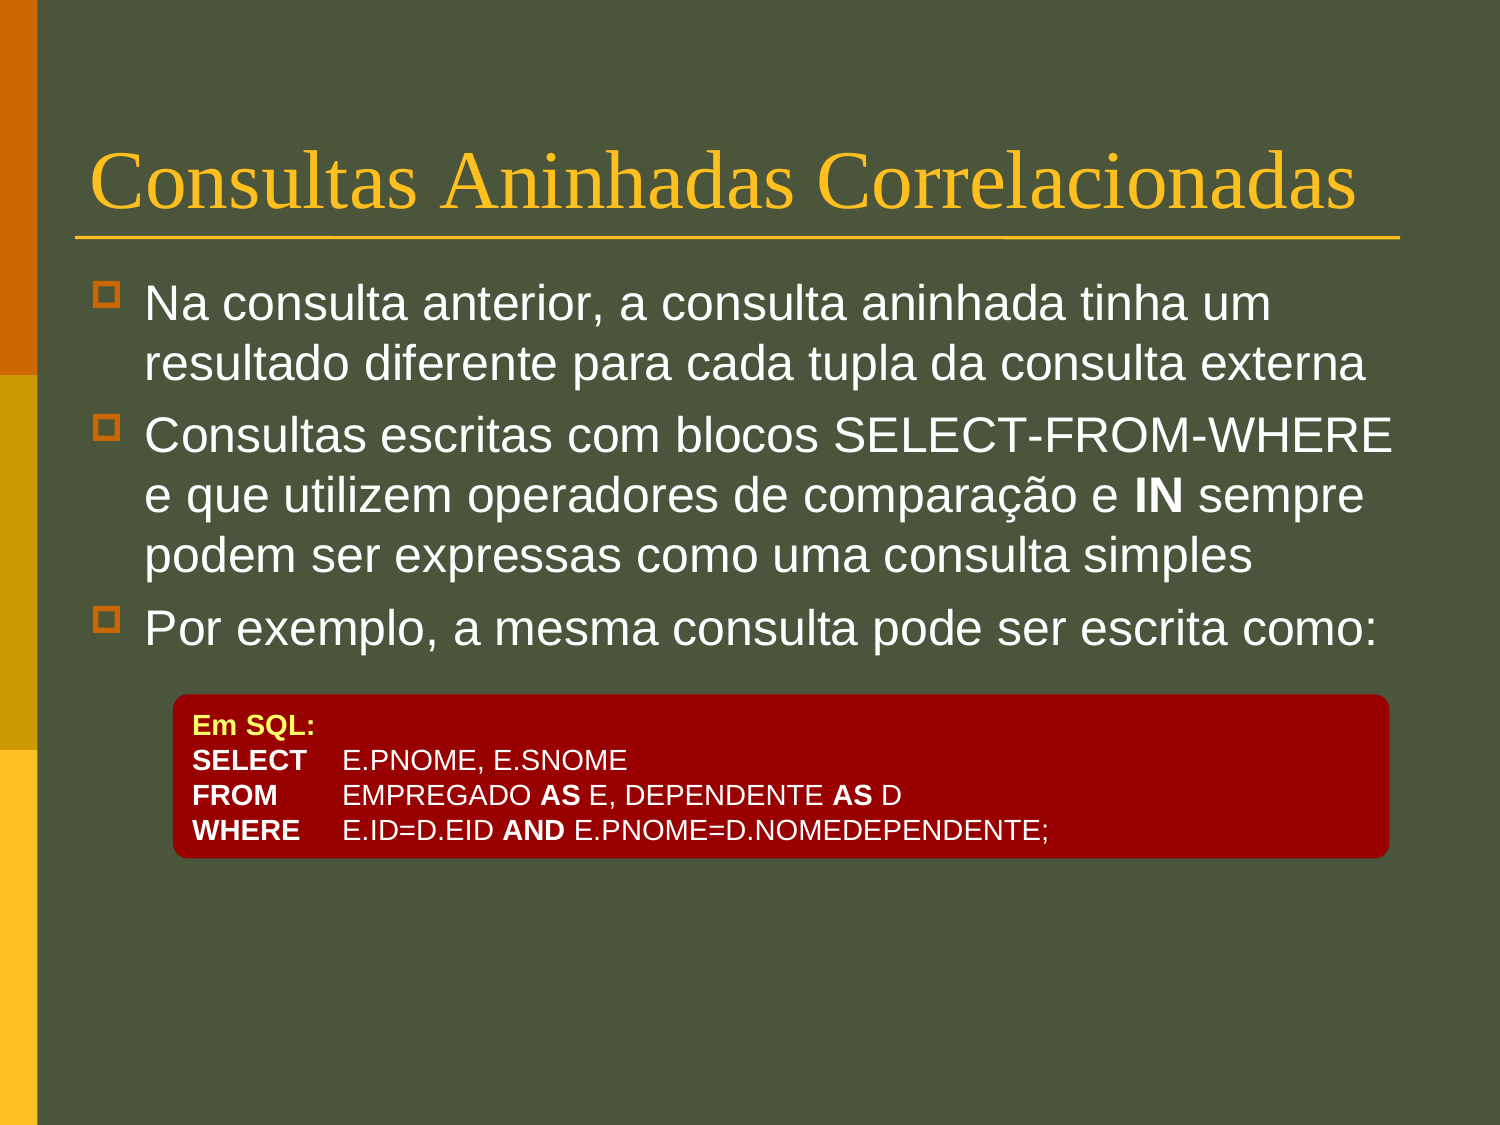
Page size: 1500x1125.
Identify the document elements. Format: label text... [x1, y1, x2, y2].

list Na consulta anterior, a consulta aninhada tinha um resultado diferente para cada tupla da consulta externa Consultas escritas com blocos SELECT-FROM-WHERE e que utilizem operadores de comparação e IN sempre podem ser expressas como uma consulta simples Por exemplo, a mesma consulta pode ser escrita como: [75, 262, 1426, 1006]
text_box Em SQL: SELECT E.PNOME, E.SNOME FROM EMPREGADO AS E, DEPENDENTE AS D WHERE E.ID=D.EID AND E.PNOME=D.NOMEDEPENDENTE; [172, 694, 1390, 859]
title Consultas Aninhadas Correlacionadas [75, 45, 1426, 233]
